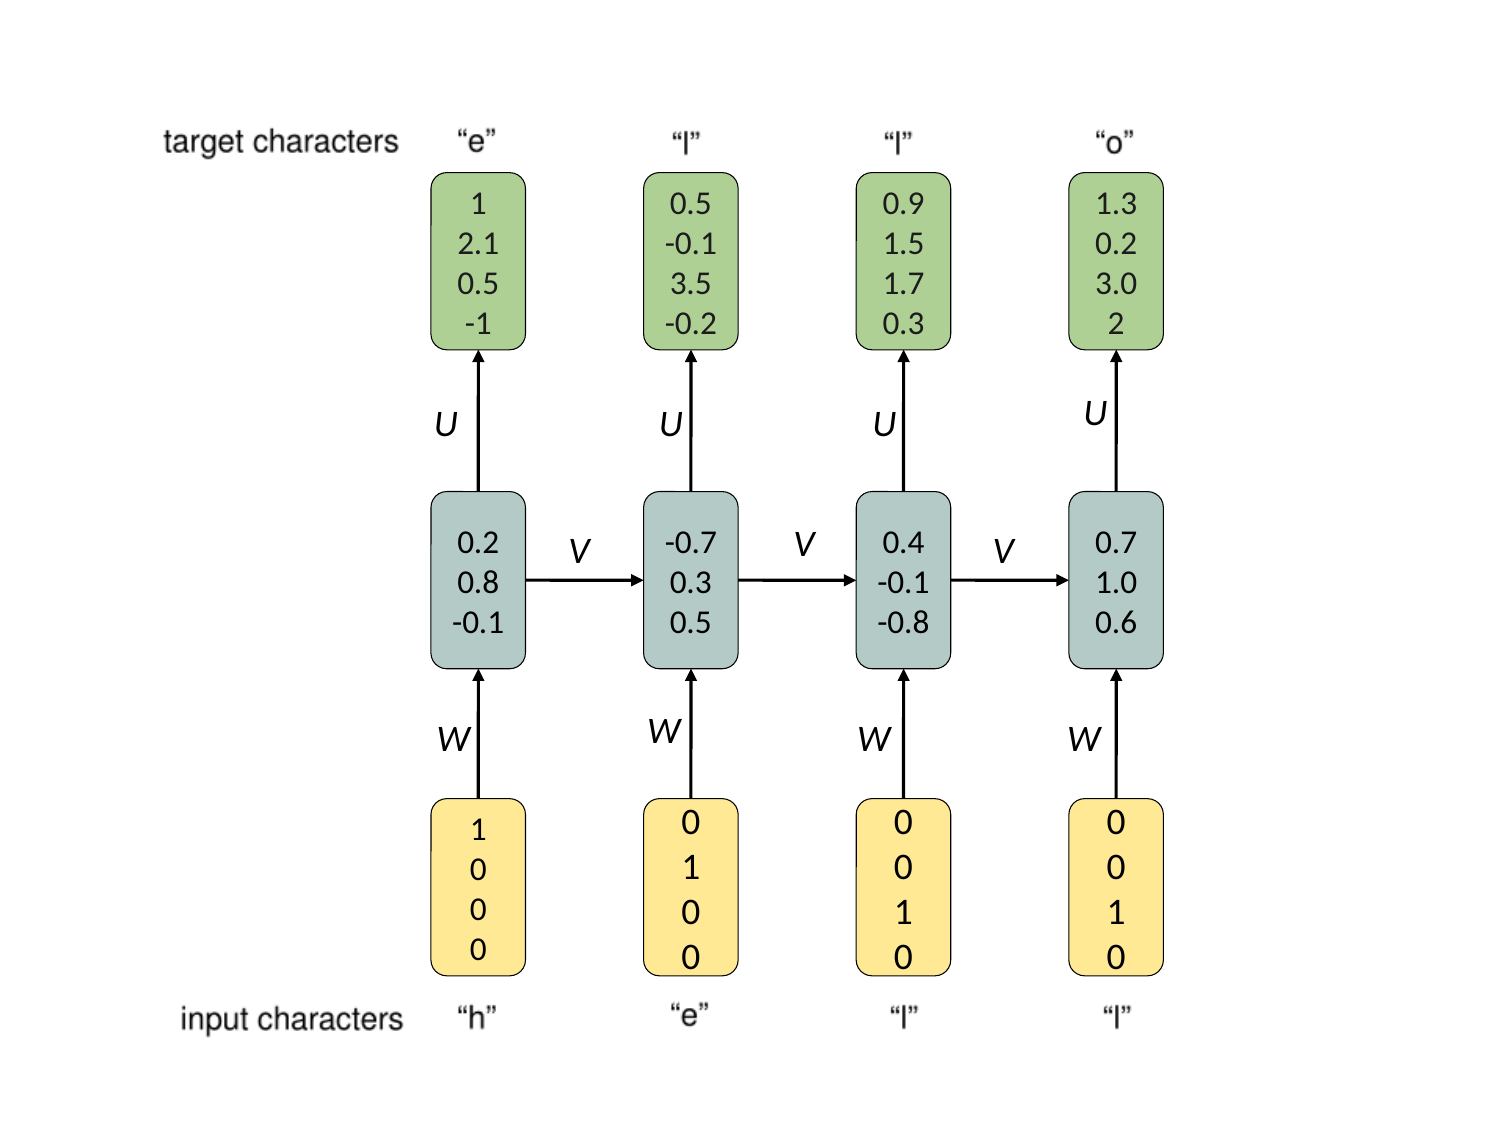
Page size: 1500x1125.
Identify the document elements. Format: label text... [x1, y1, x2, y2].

text_box 1.3 0.2 3.0 2 [1068, 172, 1164, 350]
text_box 0 1 0 0 [643, 798, 739, 976]
text_box 1 0 0 0 [430, 798, 526, 976]
chart [869, 404, 904, 446]
chart [434, 720, 479, 758]
picture [176, 999, 408, 1039]
picture [879, 125, 919, 160]
chart [655, 404, 690, 446]
picture [667, 999, 713, 1031]
text_box -0.7 0.3 0.5 [643, 491, 739, 669]
picture [159, 124, 405, 161]
picture [454, 125, 500, 157]
picture [454, 999, 504, 1033]
chart [1080, 394, 1115, 436]
picture [1098, 999, 1138, 1034]
chart [565, 532, 601, 571]
chart [430, 404, 466, 446]
chart [1065, 720, 1109, 758]
picture [667, 125, 707, 160]
text_box 0.9 1.5 1.7 0.3 [856, 172, 951, 350]
text_box 0 0 1 0 [856, 798, 951, 976]
text_box 0.4 -0.1 -0.8 [856, 491, 951, 669]
chart [990, 532, 1025, 571]
text_box 0.7 1.0 0.6 [1068, 491, 1164, 669]
picture [1092, 125, 1138, 157]
picture [885, 999, 925, 1034]
text_box 1 2.1 0.5 -1 [430, 172, 526, 350]
chart [855, 720, 899, 758]
text_box 0.5 -0.1 3.5 -0.2 [643, 172, 739, 350]
chart [790, 525, 826, 563]
chart [645, 712, 689, 751]
text_box 0.2 0.8 -0.1 [430, 491, 526, 669]
text_box 0 0 1 0 [1068, 798, 1164, 976]
